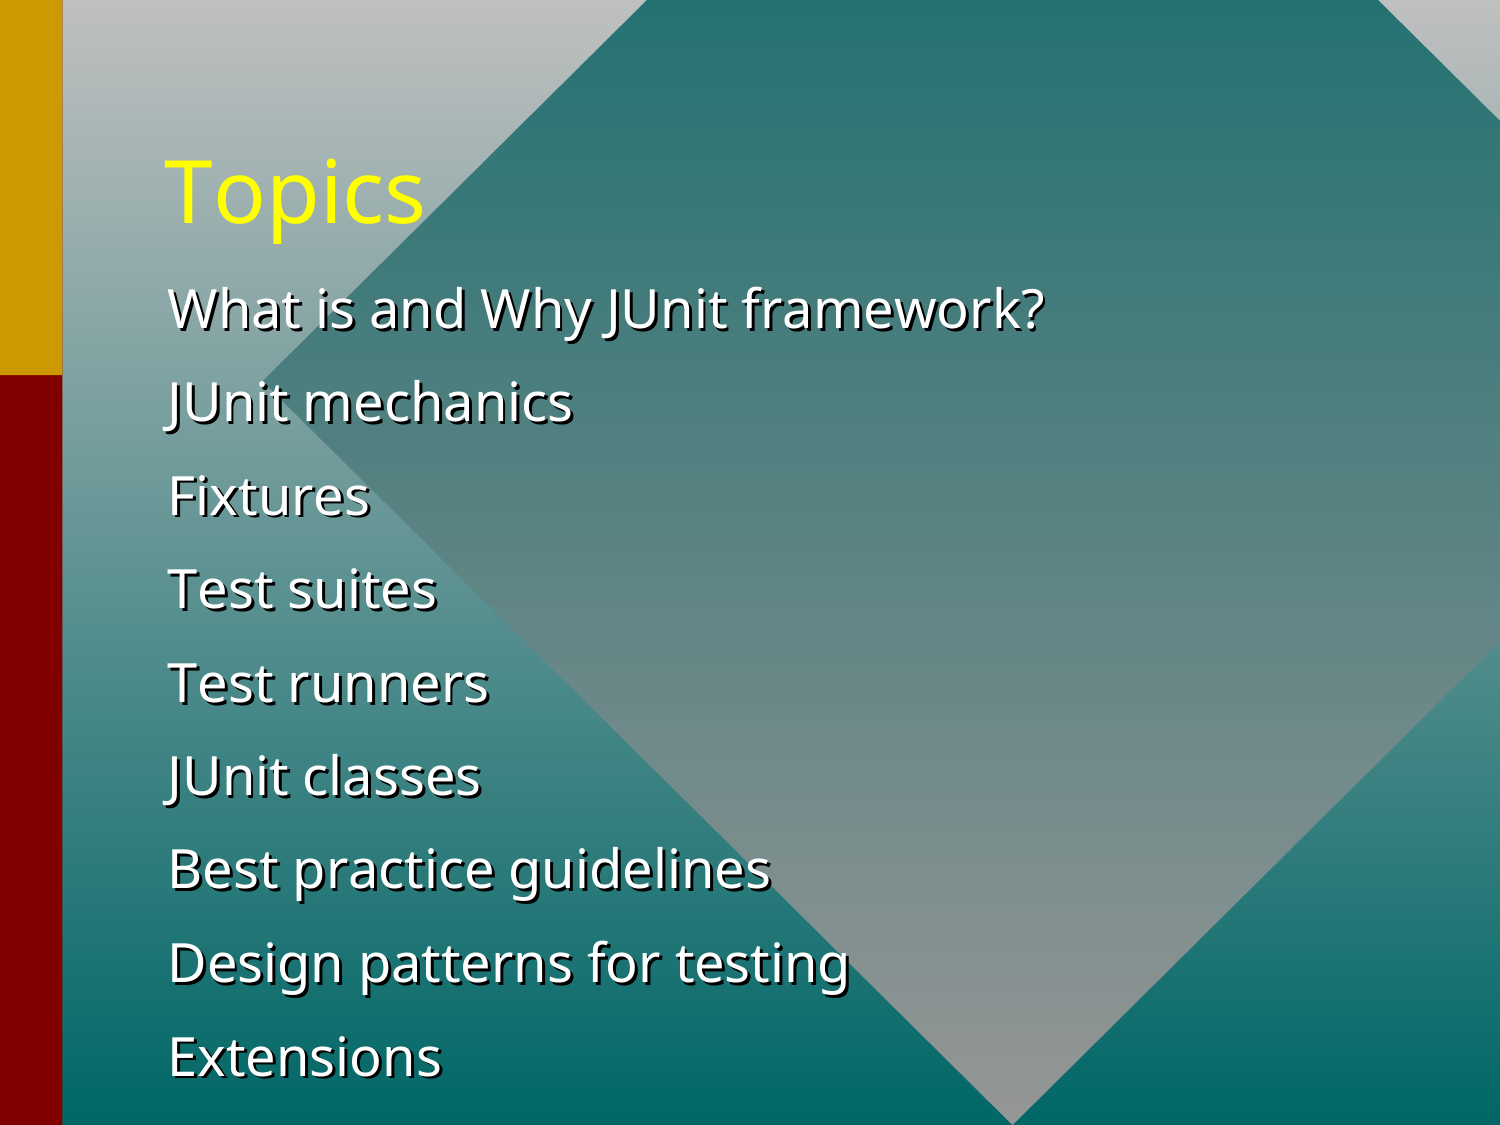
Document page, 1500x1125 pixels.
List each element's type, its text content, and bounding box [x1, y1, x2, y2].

list What is and Why JUnit framework? JUnit mechanics Fixtures Test suites Test runners JUnit classes Best practice guidelines Design patterns for testing Extensions [149, 262, 1388, 1019]
title Topics [150, 99, 1351, 262]
